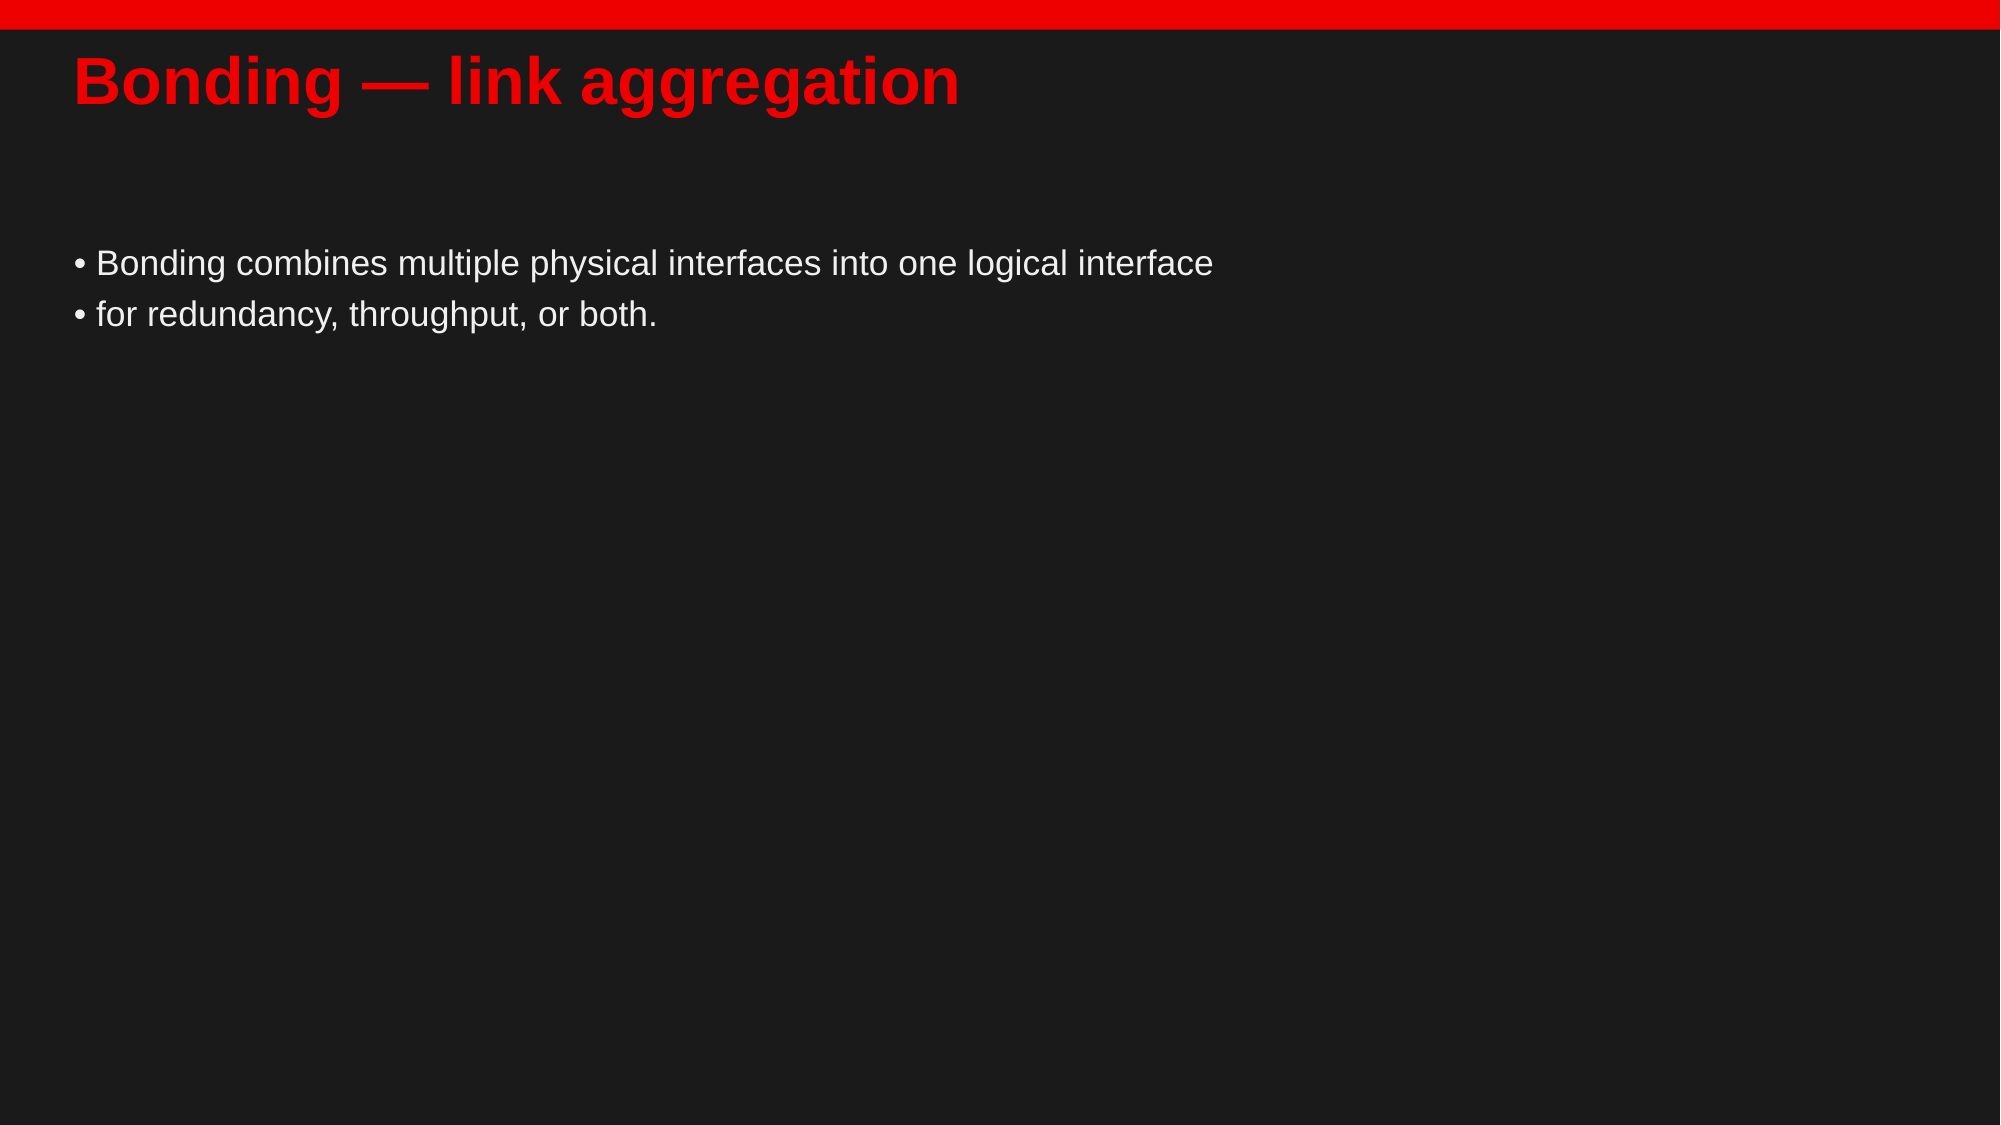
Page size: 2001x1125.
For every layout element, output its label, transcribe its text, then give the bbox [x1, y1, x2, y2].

text_box • Bonding combines multiple physical interfaces into one logical interface • for redundancy, throughput, or both. [59, 236, 1942, 1037]
text_box Bonding — link aggregation [59, 36, 1942, 208]
text_box [0, 0, 2001, 30]
